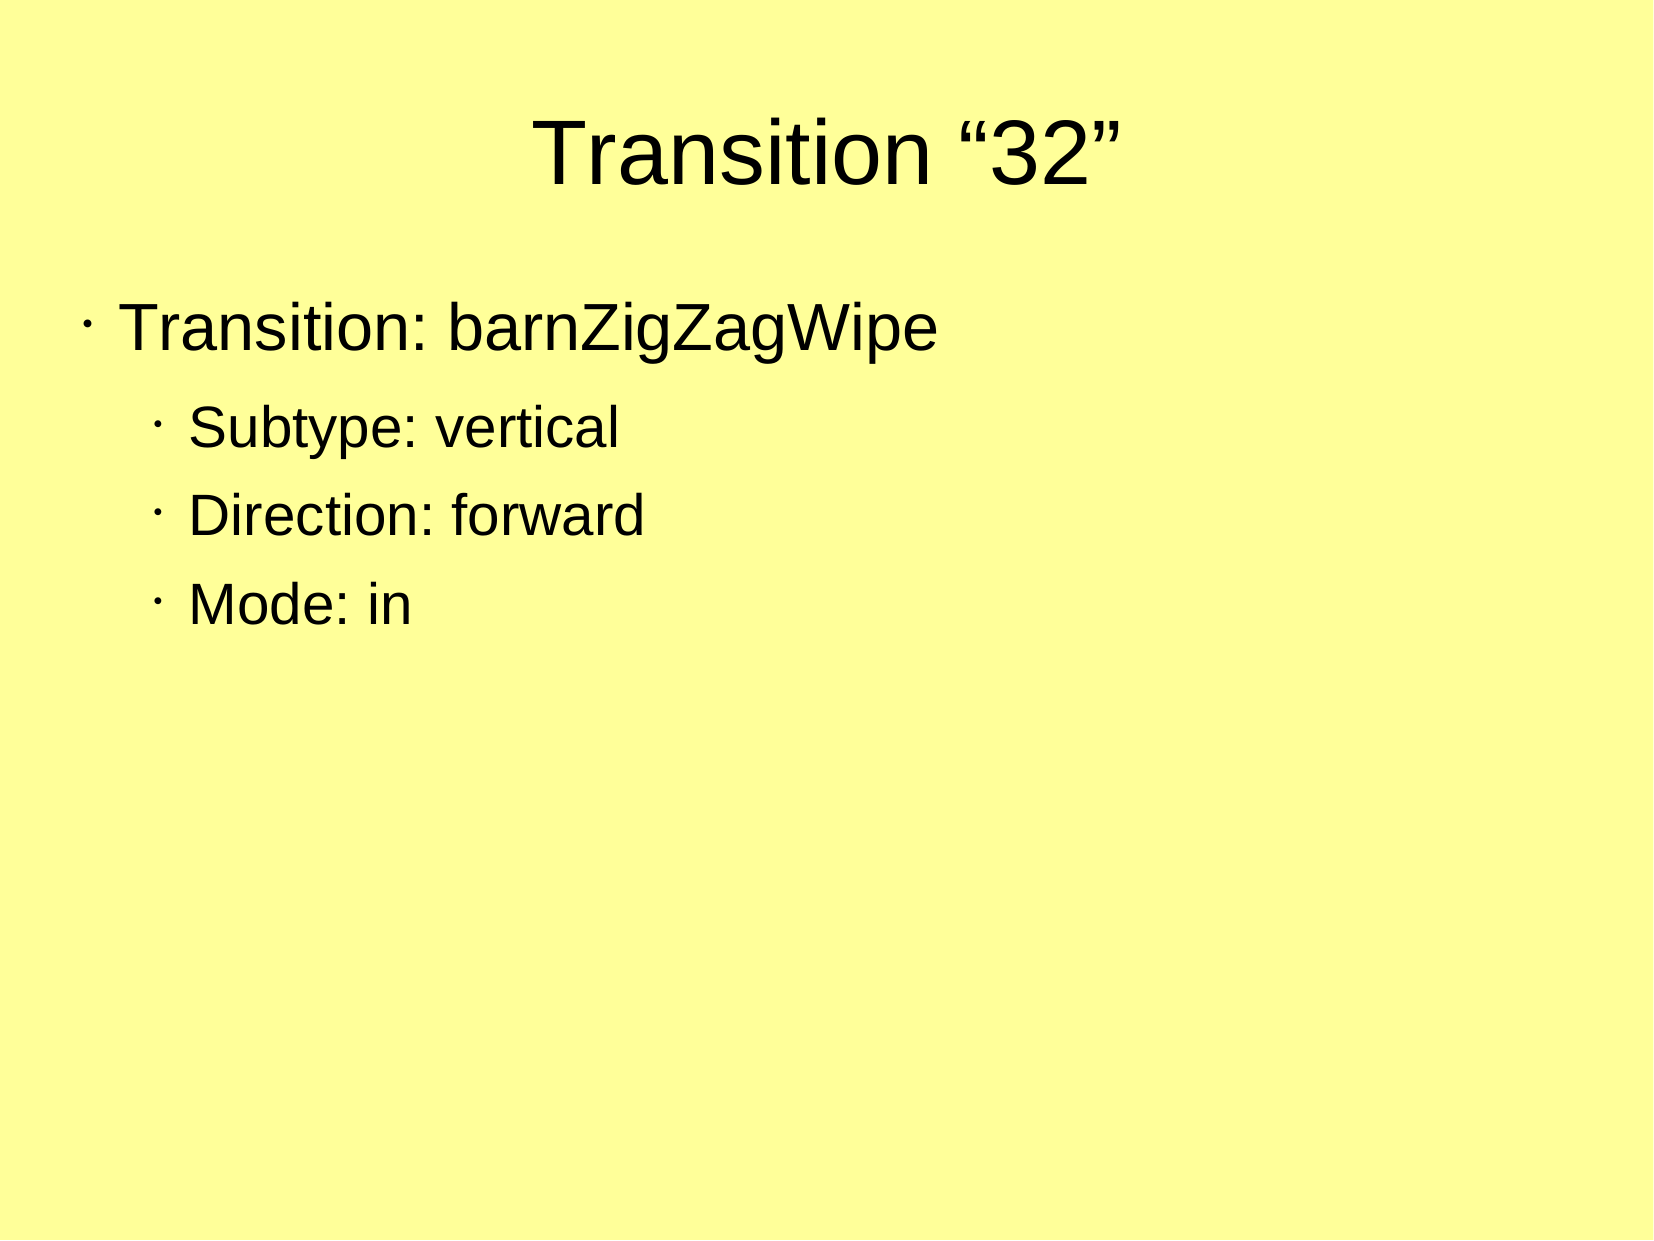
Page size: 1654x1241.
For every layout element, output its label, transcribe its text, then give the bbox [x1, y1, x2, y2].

list Transition: barnZigZagWipe Subtype: vertical Direction: forward Mode: in [82, 290, 1571, 1080]
title Transition “32” [82, 49, 1571, 257]
